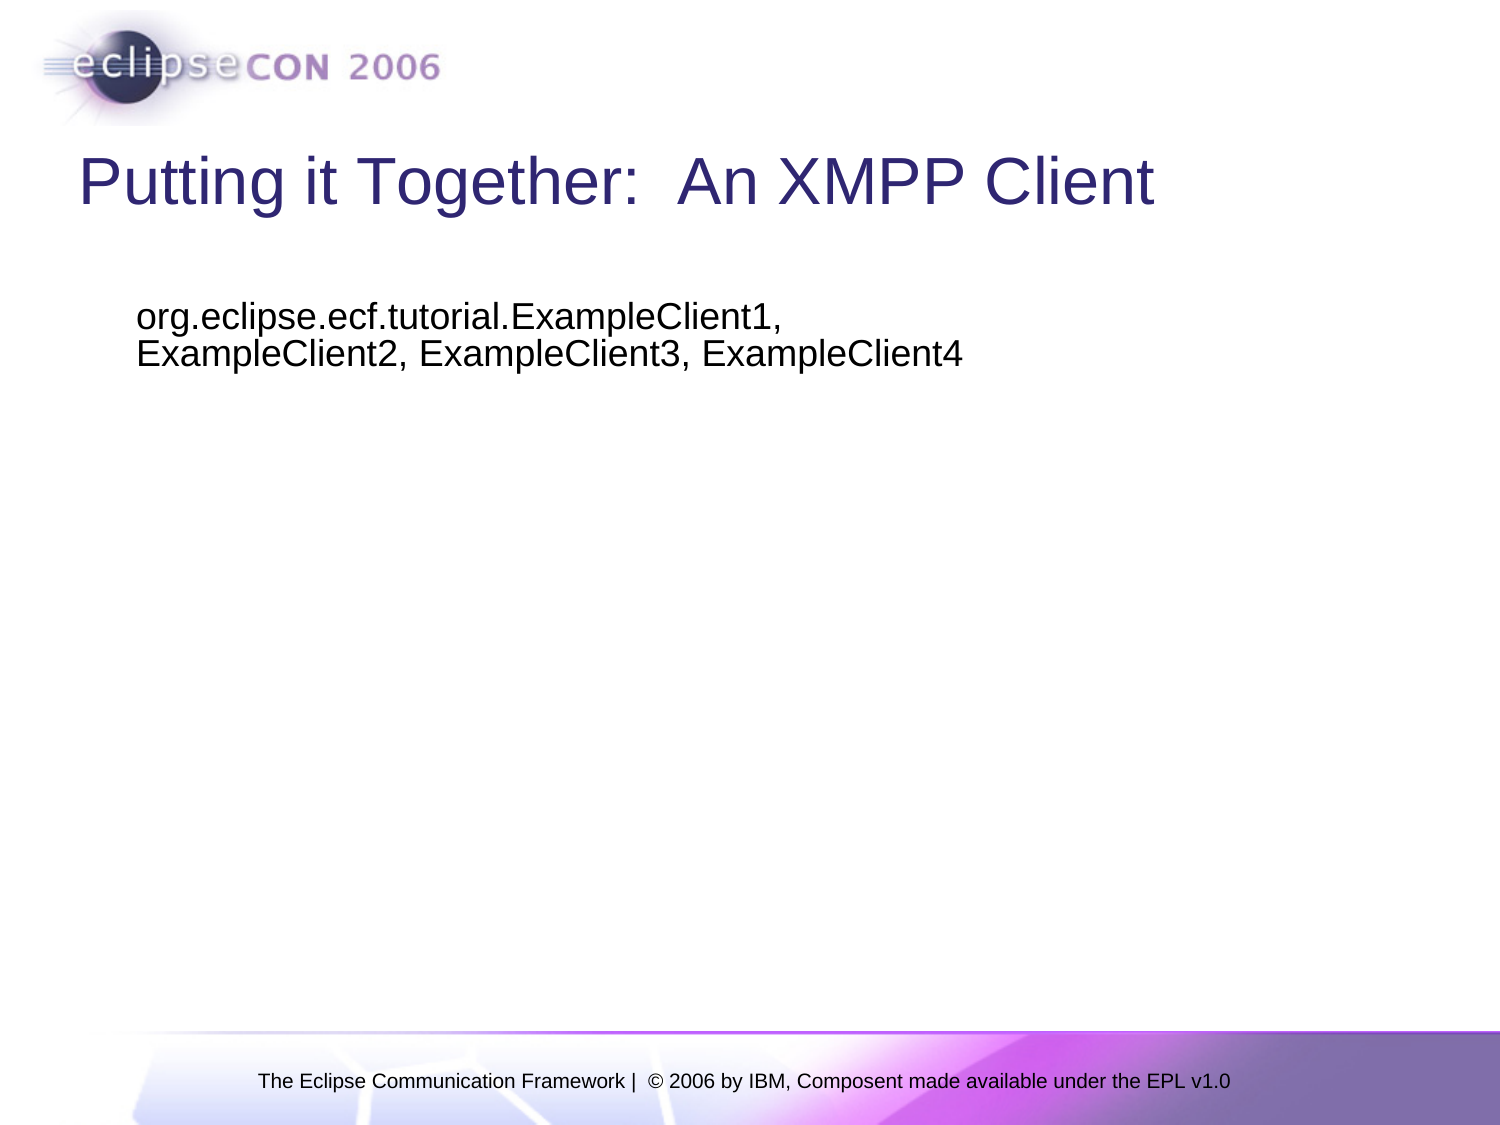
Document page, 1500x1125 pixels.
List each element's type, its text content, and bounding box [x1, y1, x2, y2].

picture [0, 1031, 1500, 1125]
picture [31, 10, 1040, 126]
title Putting it Together: An XMPP Client [78, 148, 1432, 224]
text_box org.eclipse.ecf.tutorial.ExampleClient1, ExampleClient2, ExampleClient3, ExampleClient4 [121, 292, 1055, 387]
